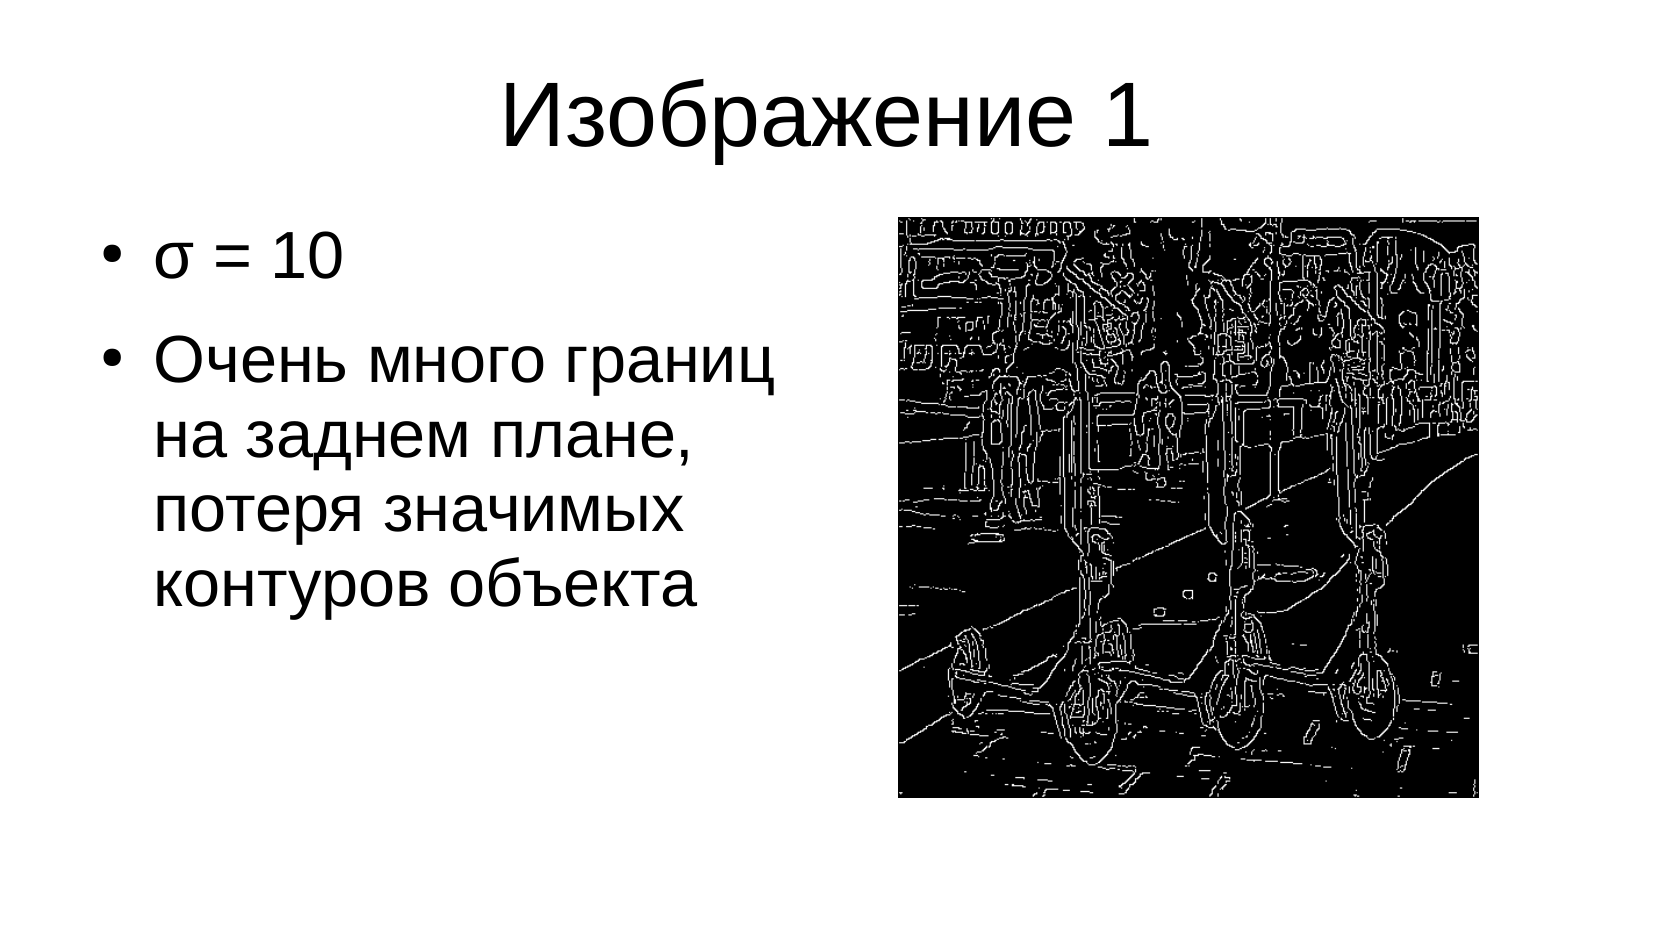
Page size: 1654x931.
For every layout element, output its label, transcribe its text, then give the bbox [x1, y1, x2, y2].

list σ = 10 Очень много границ на заднем плане, потеря значимых контуров объекта [82, 217, 809, 758]
picture [898, 217, 1479, 798]
title Изображение 1 [82, 37, 1571, 193]
